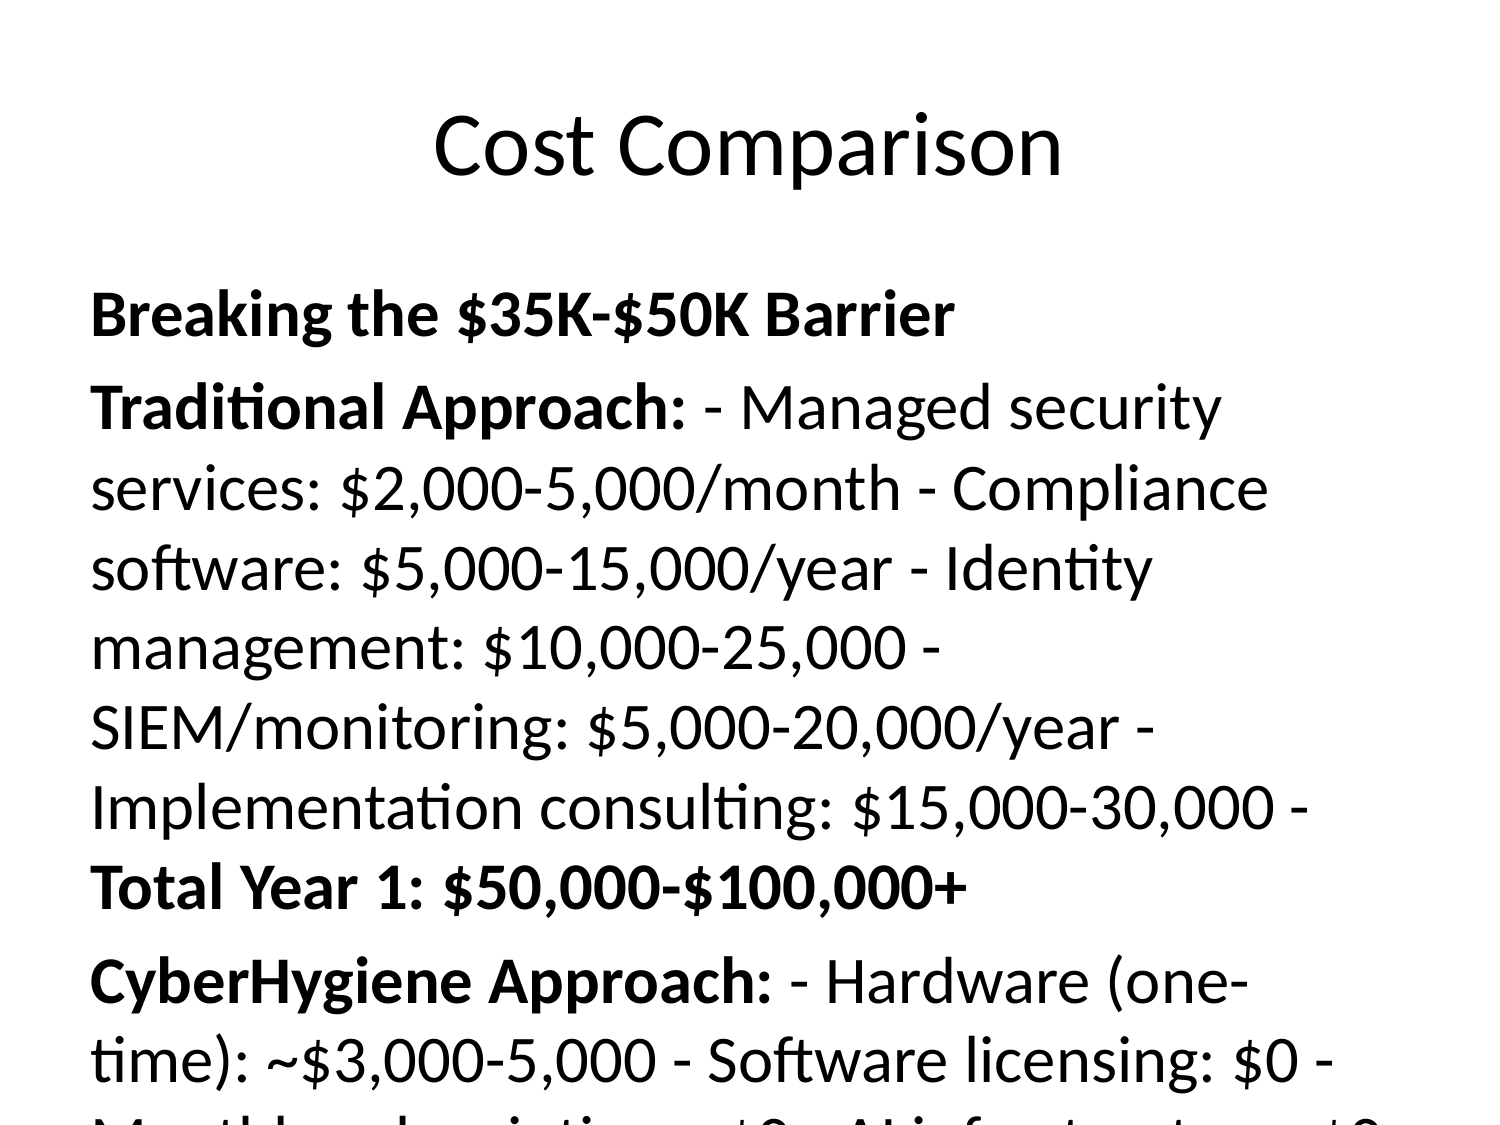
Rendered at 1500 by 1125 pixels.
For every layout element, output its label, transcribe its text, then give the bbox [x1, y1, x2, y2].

list Breaking the $35K-$50K Barrier Traditional Approach: - Managed security services: $2,000-5,000/month - Compliance software: $5,000-15,000/year - Identity management: $10,000-25,000 - SIEM/monitoring: $5,000-20,000/year - Implementation consulting: $15,000-30,000 - Total Year 1: $50,000-$100,000+ CyberHygiene Approach: - Hardware (one-time): ~$3,000-5,000 - Software licensing: $0 - Monthly subscriptions: $0 - AI infrastructure: $0 (existing Mac Mini) - Implementation: Internal (knowledge transfer) - Total Year 1: $3,000-$5,000 90%+ Cost Reduction [75, 262, 1425, 1005]
title Cost Comparison [75, 45, 1425, 233]
